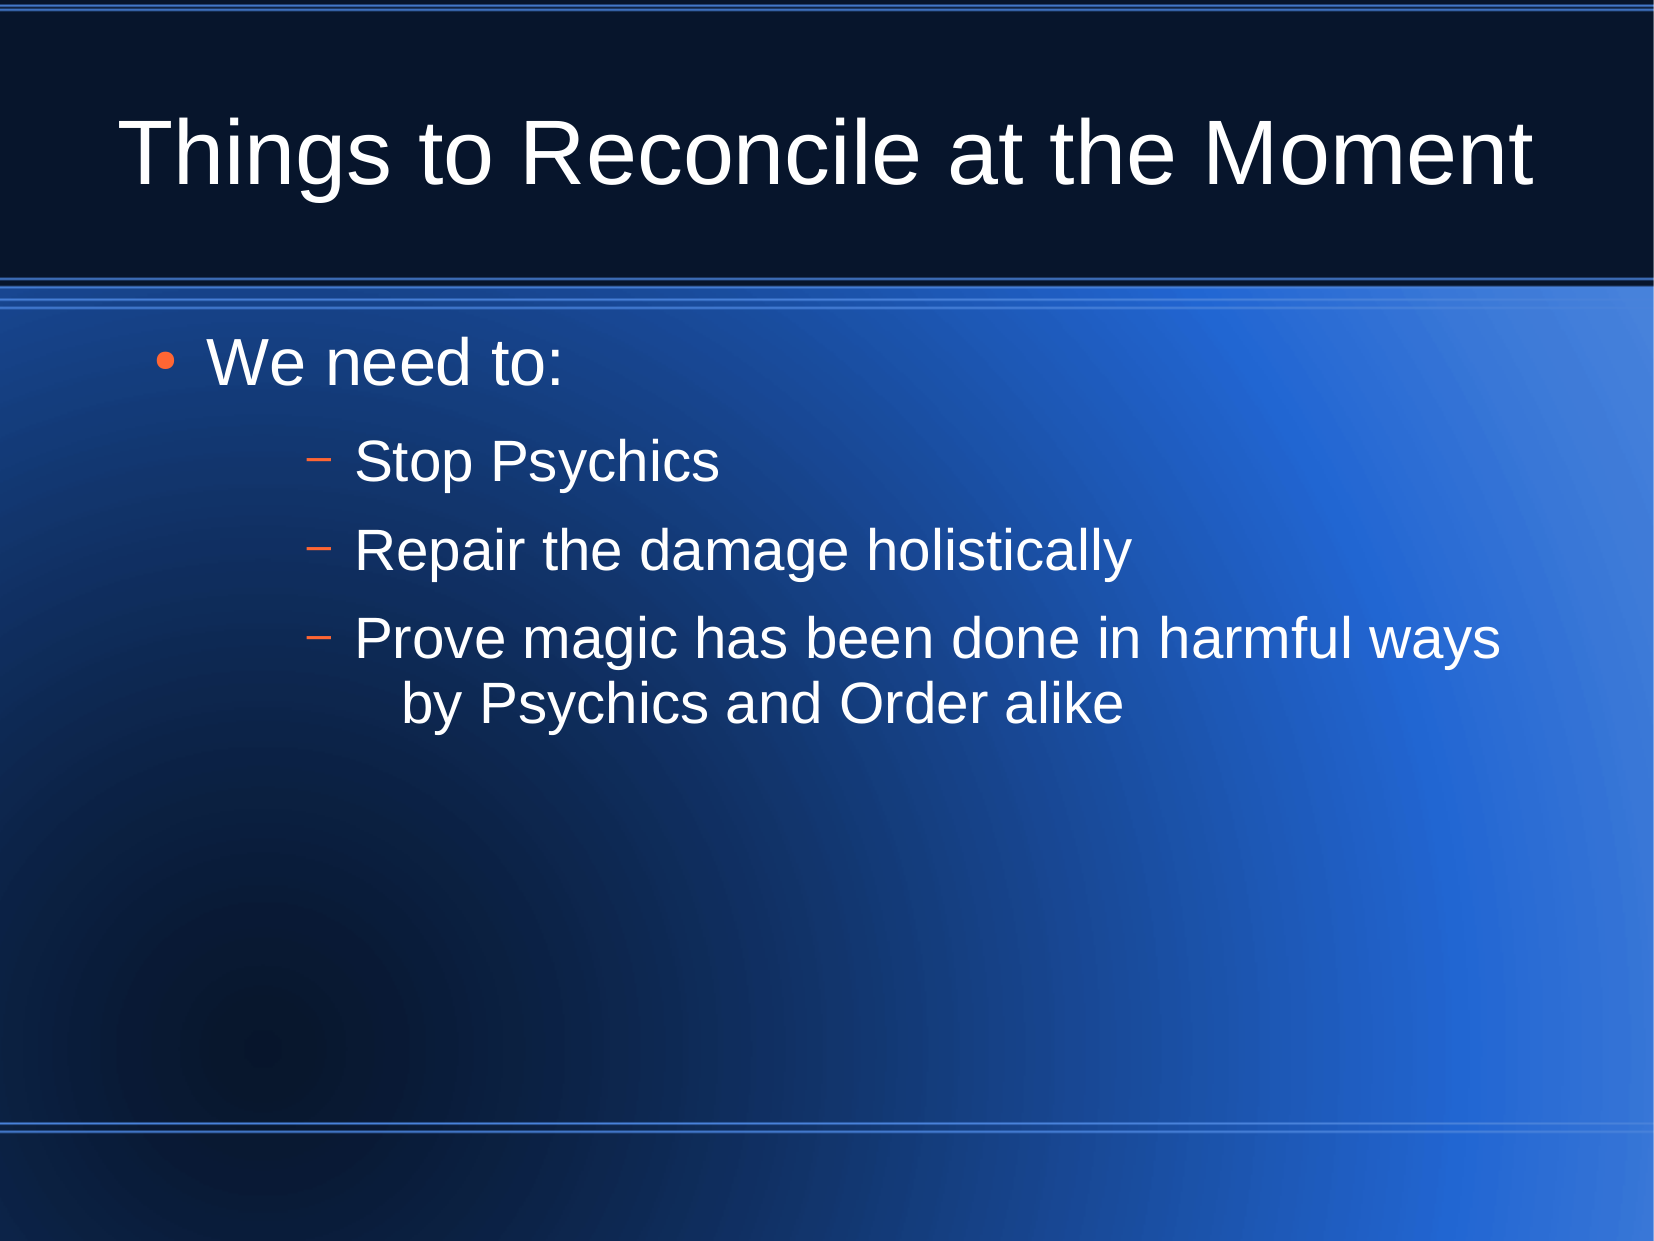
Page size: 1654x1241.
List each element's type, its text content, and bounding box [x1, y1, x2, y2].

list We need to: Stop Psychics Repair the damage holistically Prove magic has been done in harmful ways by Psychics and Order alike [118, 324, 1571, 1004]
title Things to Reconcile at the Moment [82, 49, 1571, 257]
picture [0, 0, 1654, 1241]
